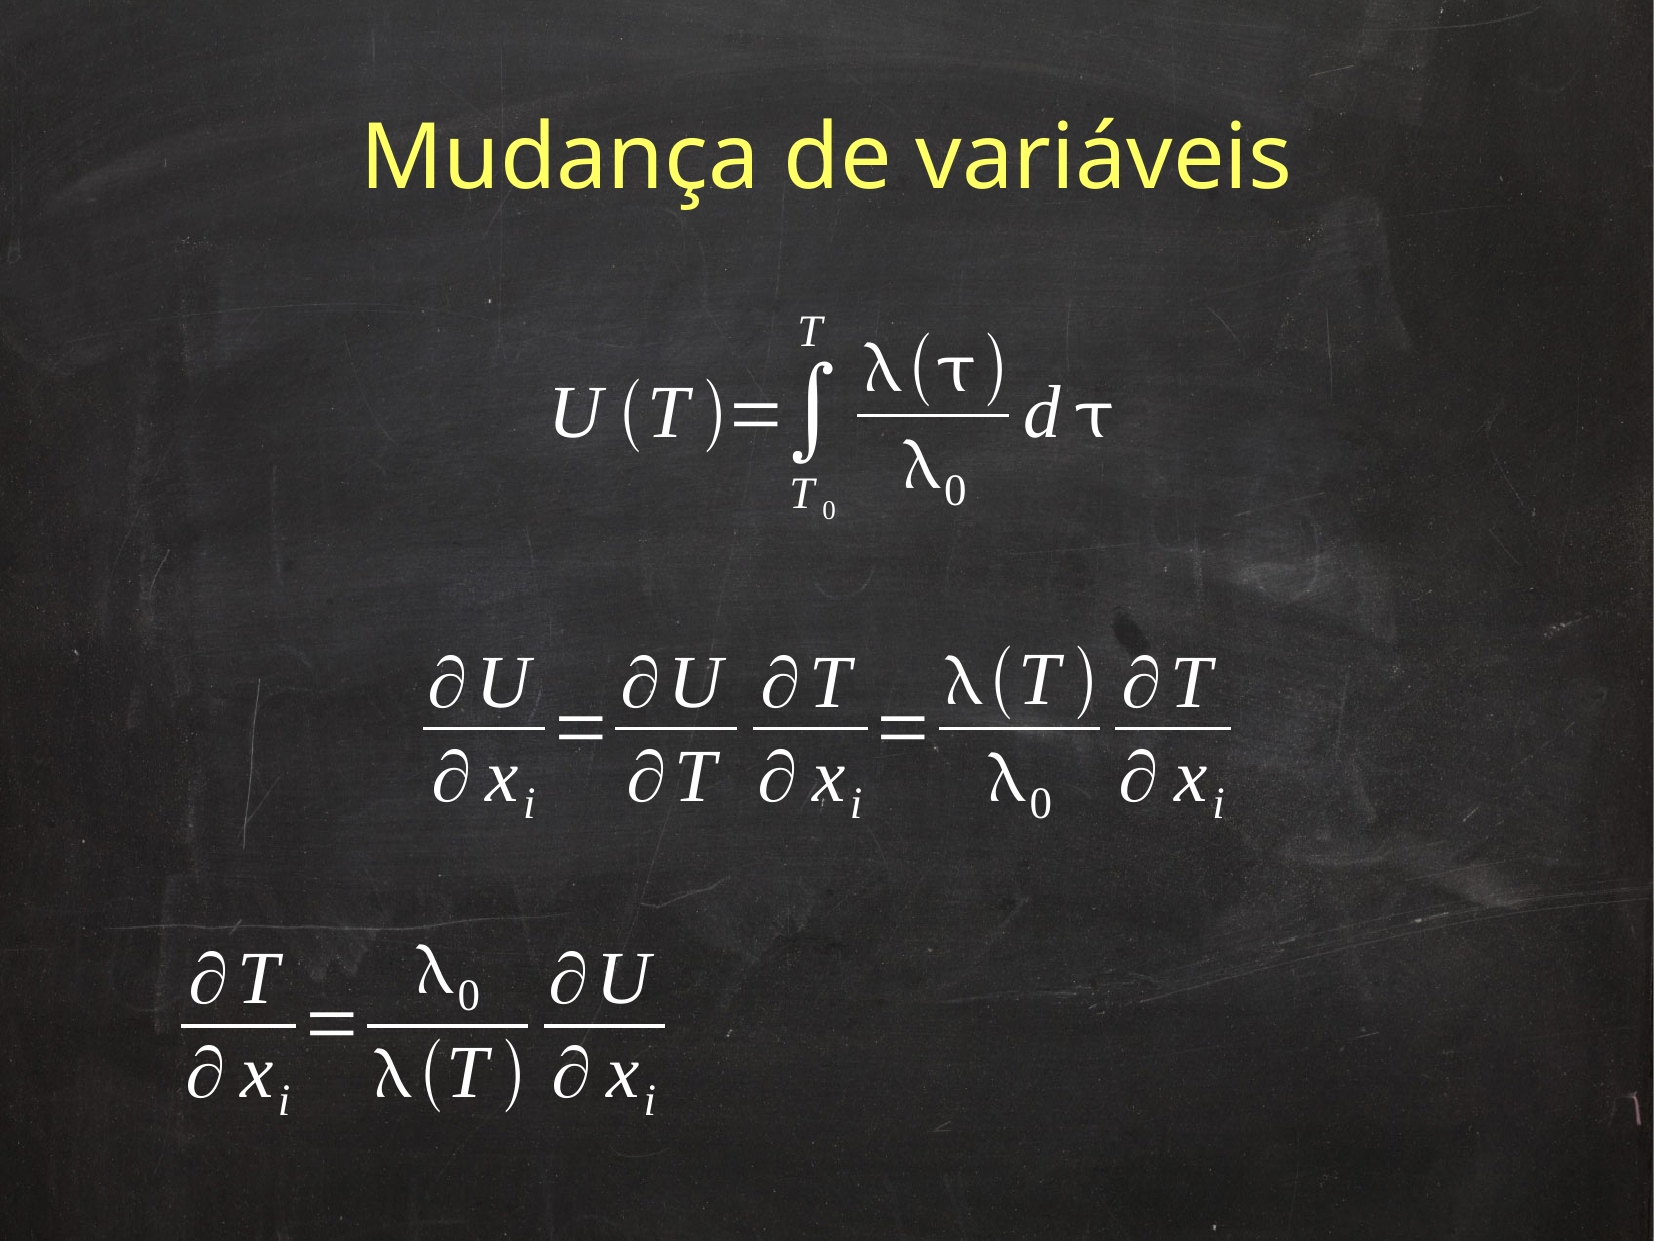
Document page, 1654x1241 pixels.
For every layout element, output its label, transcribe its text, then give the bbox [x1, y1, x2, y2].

chart [413, 637, 1240, 829]
chart [542, 305, 1126, 526]
picture [0, 0, 1654, 1241]
title Mudança de variáveis [82, 49, 1571, 257]
chart [171, 925, 676, 1126]
